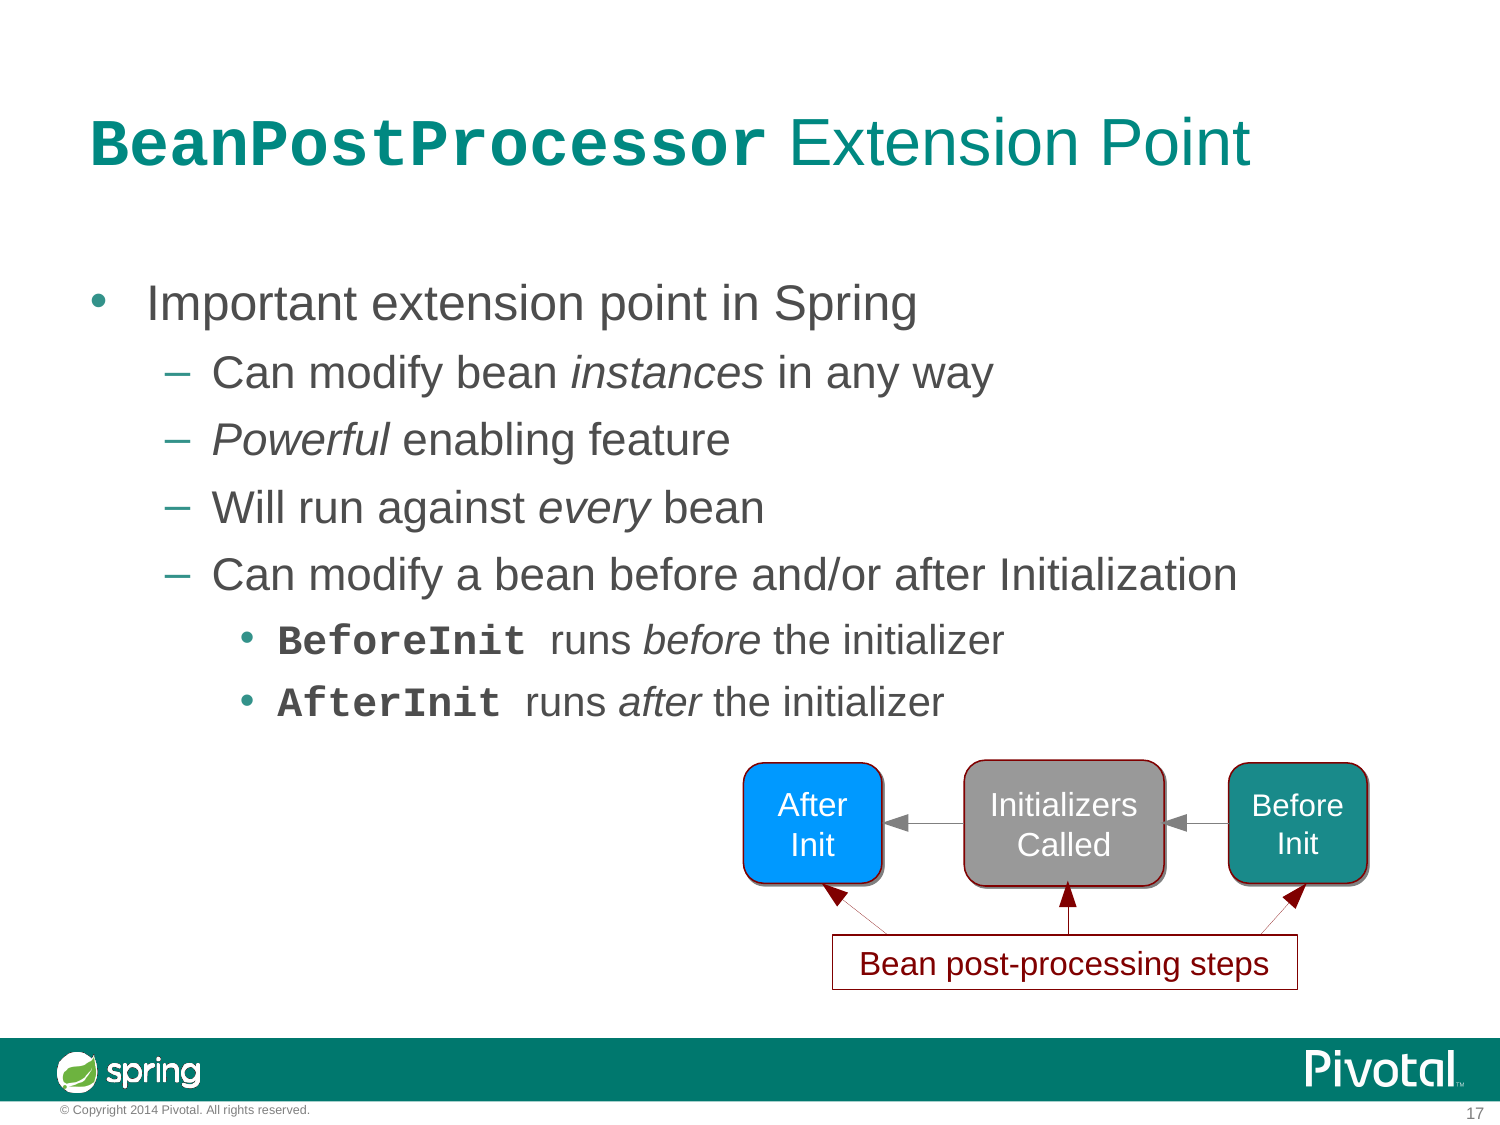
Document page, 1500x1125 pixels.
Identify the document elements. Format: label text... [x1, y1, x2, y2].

picture [1306, 1050, 1464, 1087]
text_box After Init [743, 762, 882, 884]
list Important extension point in Spring Can modify bean instances in any way Powerful enabling feature Will run against every bean Can modify a bean before and/or after Initialization BeforeInit runs before the initializer AfterInit runs after the initializer [75, 262, 1426, 733]
text_box Bean post-processing steps [832, 935, 1298, 990]
title BeanPostProcessor Extension Point [75, 91, 1426, 187]
picture [32, 1041, 210, 1103]
text_box Initializers Called [964, 760, 1165, 887]
text_box Before Init [1228, 762, 1368, 884]
